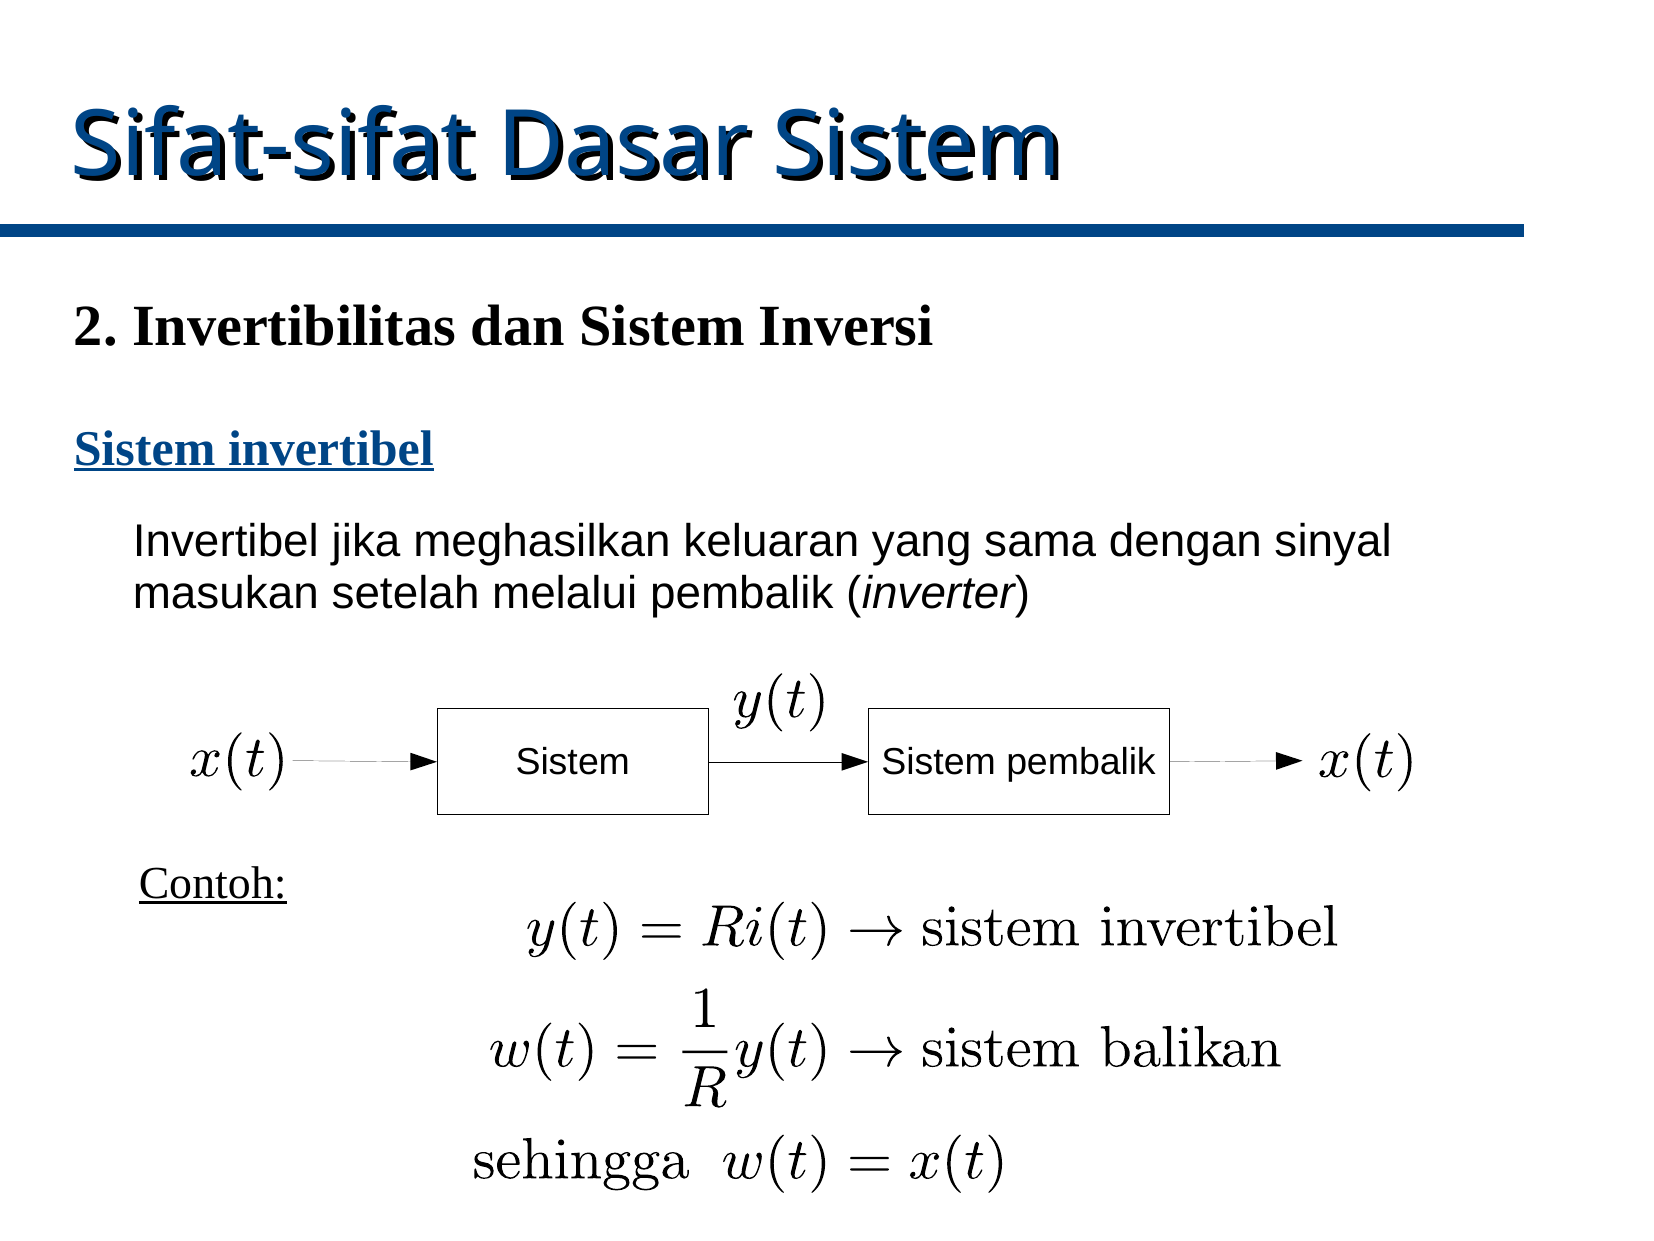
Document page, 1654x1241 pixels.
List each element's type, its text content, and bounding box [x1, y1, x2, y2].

text_box [188, 732, 289, 791]
text_box Sistem pembalik [868, 708, 1170, 815]
text_box Sistem invertibel [59, 413, 446, 502]
text_box Contoh: [124, 850, 302, 927]
text_box [1317, 733, 1418, 792]
text_box [732, 673, 830, 732]
text_box Invertibel jika meghasilkan keluaran yang sama dengan sinyal masukan setelah melalui pembalik (inverter) [118, 507, 1536, 626]
text_box 2. Invertibilitas dan Sistem Inversi [59, 286, 942, 387]
text_box [472, 901, 1339, 1193]
text_box Sistem [437, 708, 709, 815]
subtitle Sifat-sifat Dasar Sistem [70, 83, 1276, 197]
text_box [0, 224, 1524, 237]
